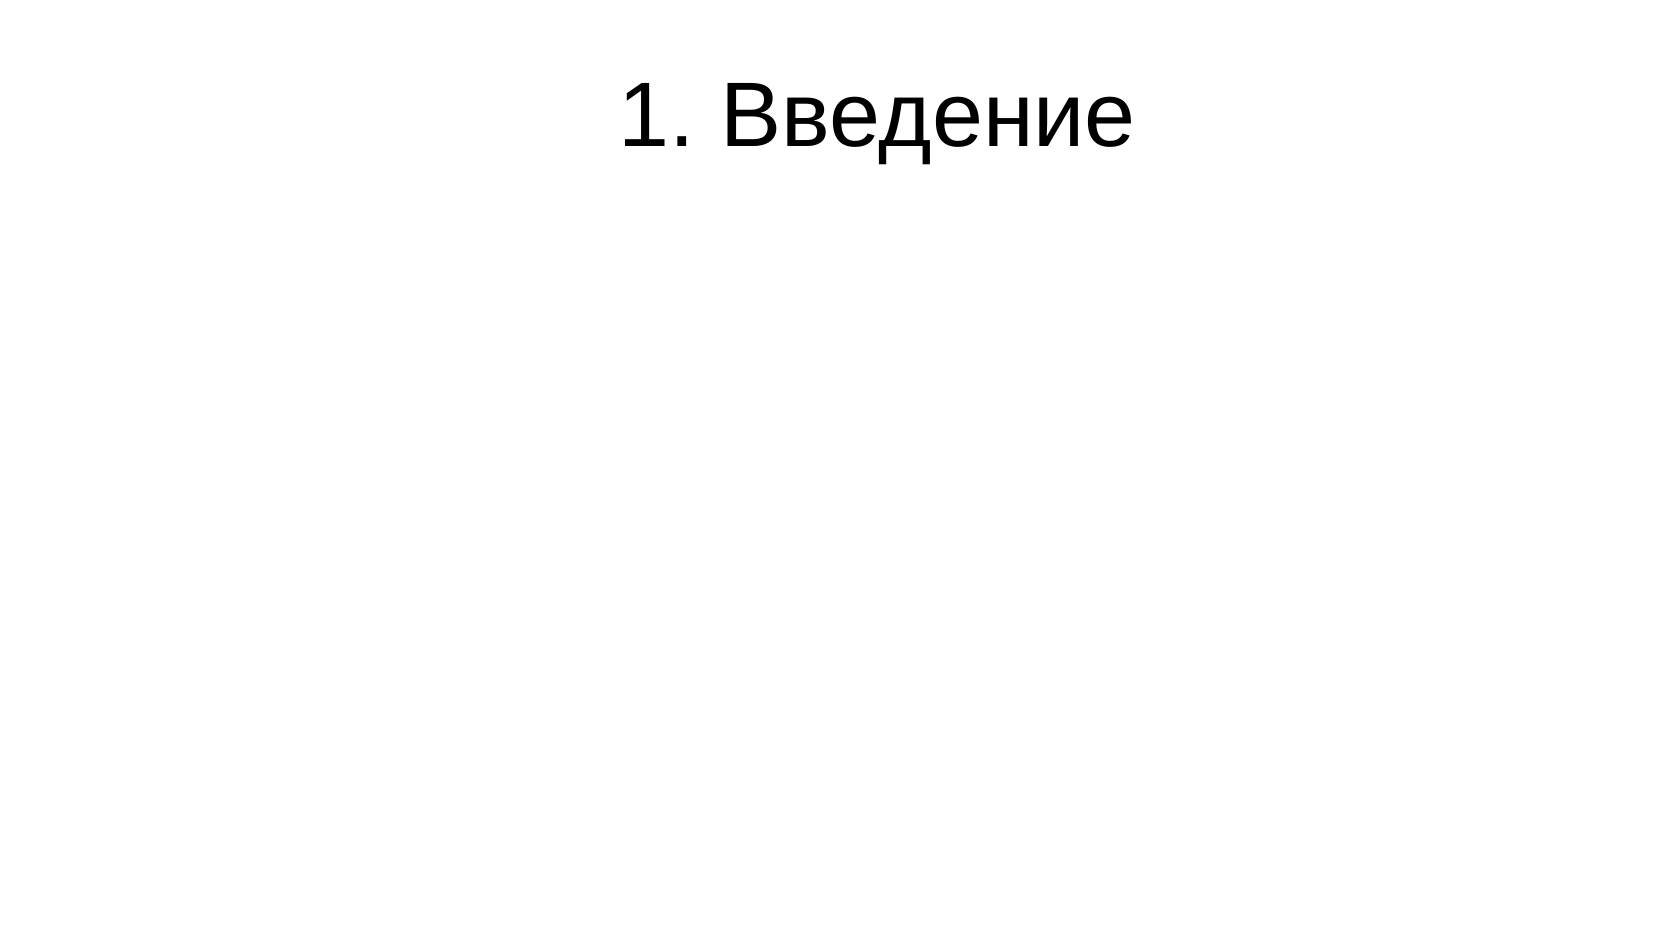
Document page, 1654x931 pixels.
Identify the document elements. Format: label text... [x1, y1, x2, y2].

title 1. Введение [82, 37, 1571, 193]
